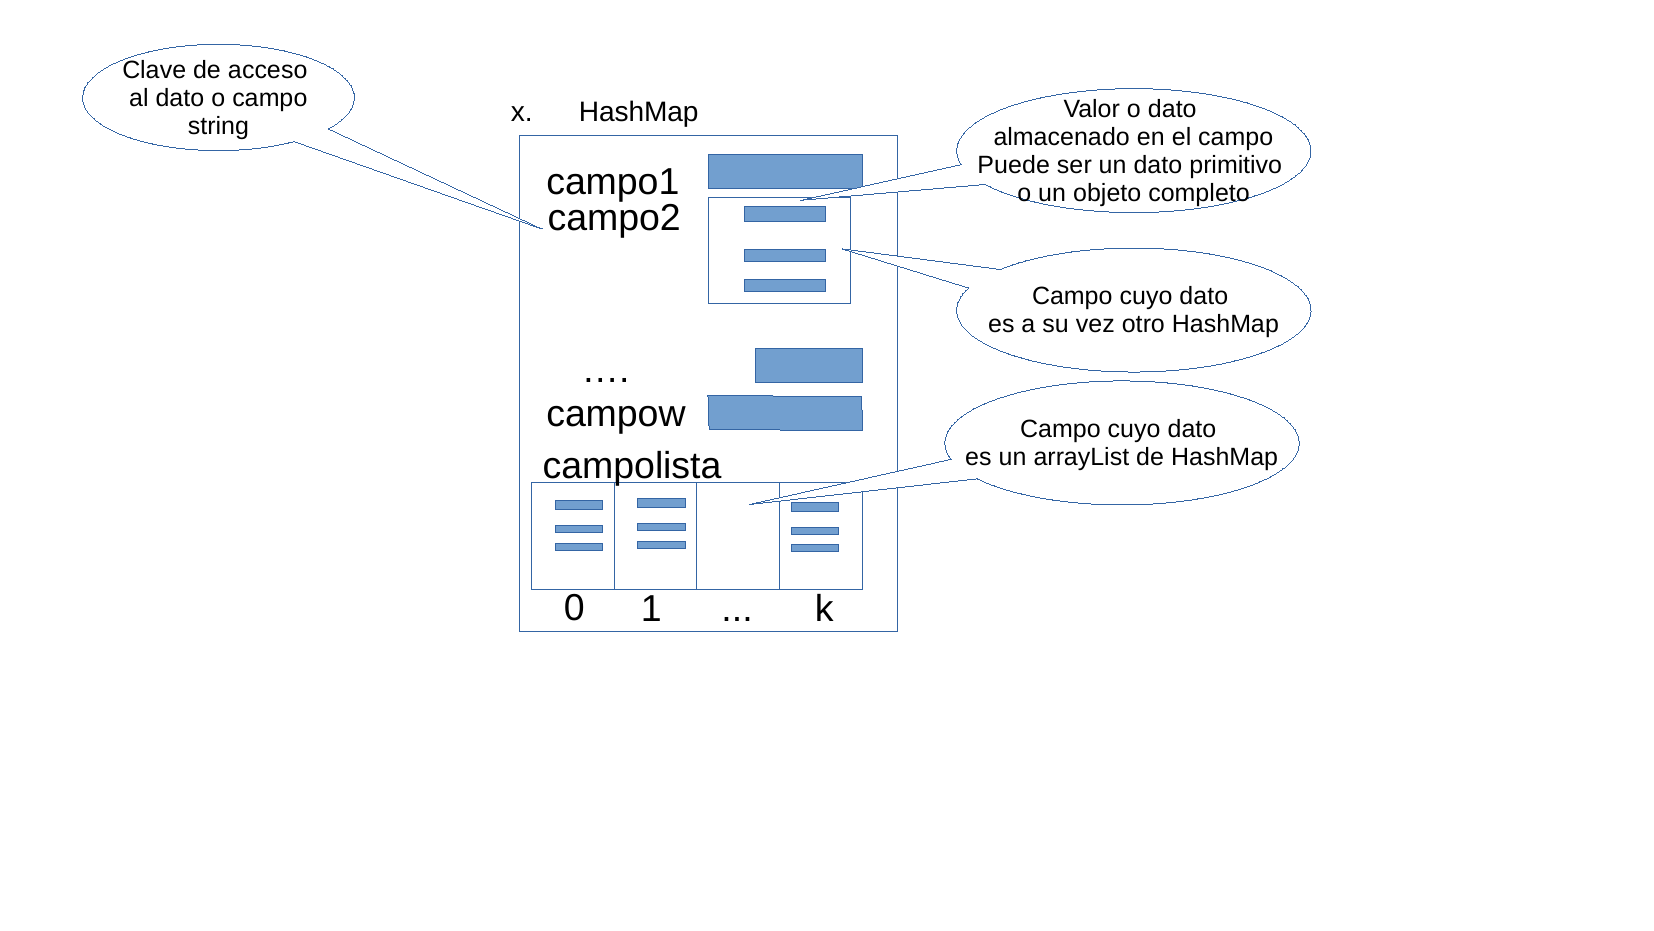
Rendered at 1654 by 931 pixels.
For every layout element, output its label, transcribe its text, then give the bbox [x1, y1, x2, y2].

text_box [555, 525, 603, 533]
text_box ... [706, 580, 768, 637]
text_box campow [531, 385, 701, 436]
text_box Valor o dato almacenado en el campo Puede ser un dato primitivo o un objeto completo [800, 88, 1311, 213]
text_box 1 [625, 580, 677, 637]
text_box Clave de acceso al dato o campo string [82, 44, 543, 229]
text_box [755, 348, 863, 383]
text_box x. HashMap [496, 88, 1114, 163]
text_box 0 [549, 578, 600, 636]
text_box campolista [527, 436, 737, 494]
text_box [791, 527, 839, 535]
text_box [744, 206, 826, 222]
text_box [791, 544, 839, 552]
text_box [744, 249, 826, 262]
text_box [707, 395, 863, 431]
text_box Campo cuyo dato es a su vez otro HashMap [842, 248, 1312, 373]
text_box k [800, 580, 849, 637]
text_box Campo cuyo dato es un arrayList de HashMap [749, 380, 1300, 505]
text_box campo1 [531, 163, 695, 211]
text_box [791, 502, 839, 512]
text_box [637, 523, 686, 531]
text_box [555, 500, 603, 510]
text_box [555, 543, 603, 551]
text_box …. [566, 341, 645, 385]
text_box campo2 [532, 189, 696, 246]
text_box [637, 498, 686, 508]
text_box [637, 541, 686, 549]
text_box [744, 279, 826, 292]
text_box [708, 163, 863, 189]
